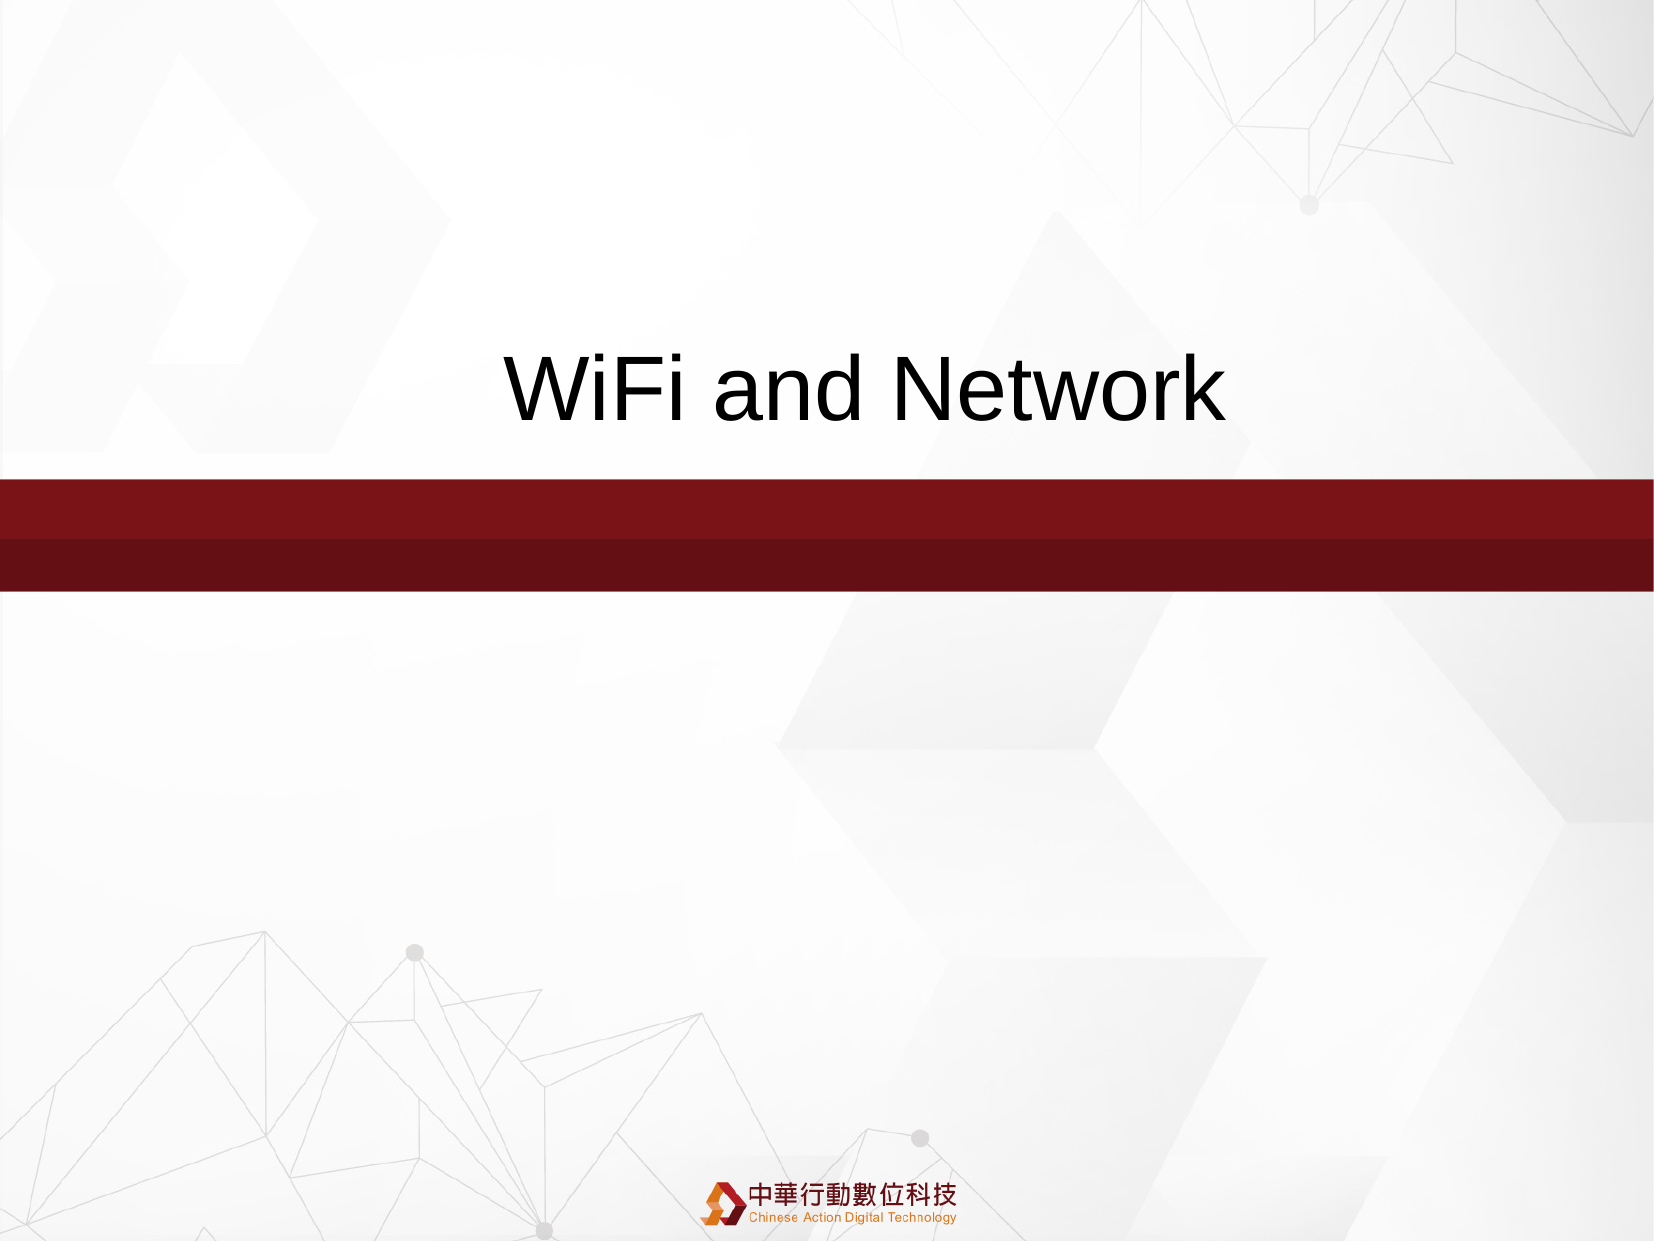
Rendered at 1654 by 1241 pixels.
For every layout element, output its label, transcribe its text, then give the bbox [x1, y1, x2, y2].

title WiFi and Network [105, 285, 1594, 493]
picture [0, 0, 1654, 1241]
